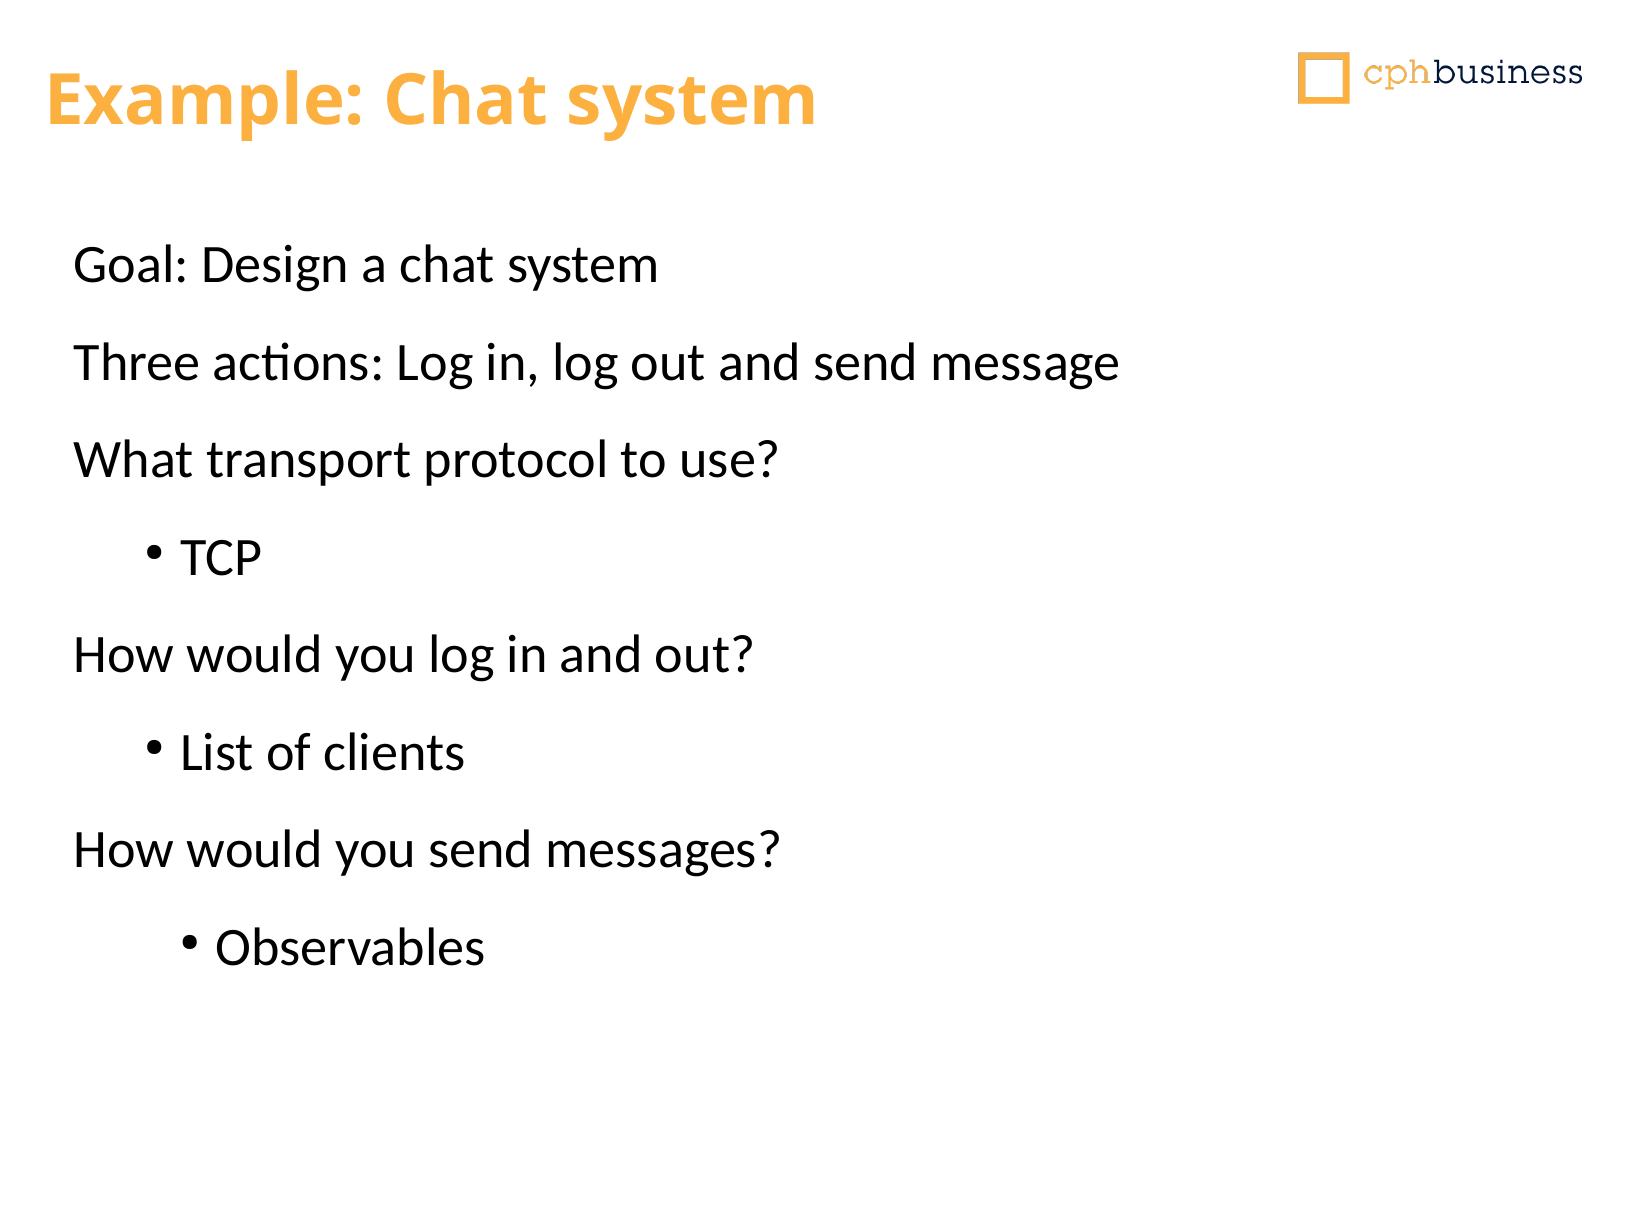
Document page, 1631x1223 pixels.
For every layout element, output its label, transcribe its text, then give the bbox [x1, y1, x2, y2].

picture [1247, 1, 1631, 155]
text_box Example: Chat system [29, 46, 1364, 170]
text_box Goal: Design a chat system Three actions: Log in, log out and send message What transport protocol to use? TCP How would you log in and out? List of clients How would you send messages? Observables [59, 188, 1571, 1049]
